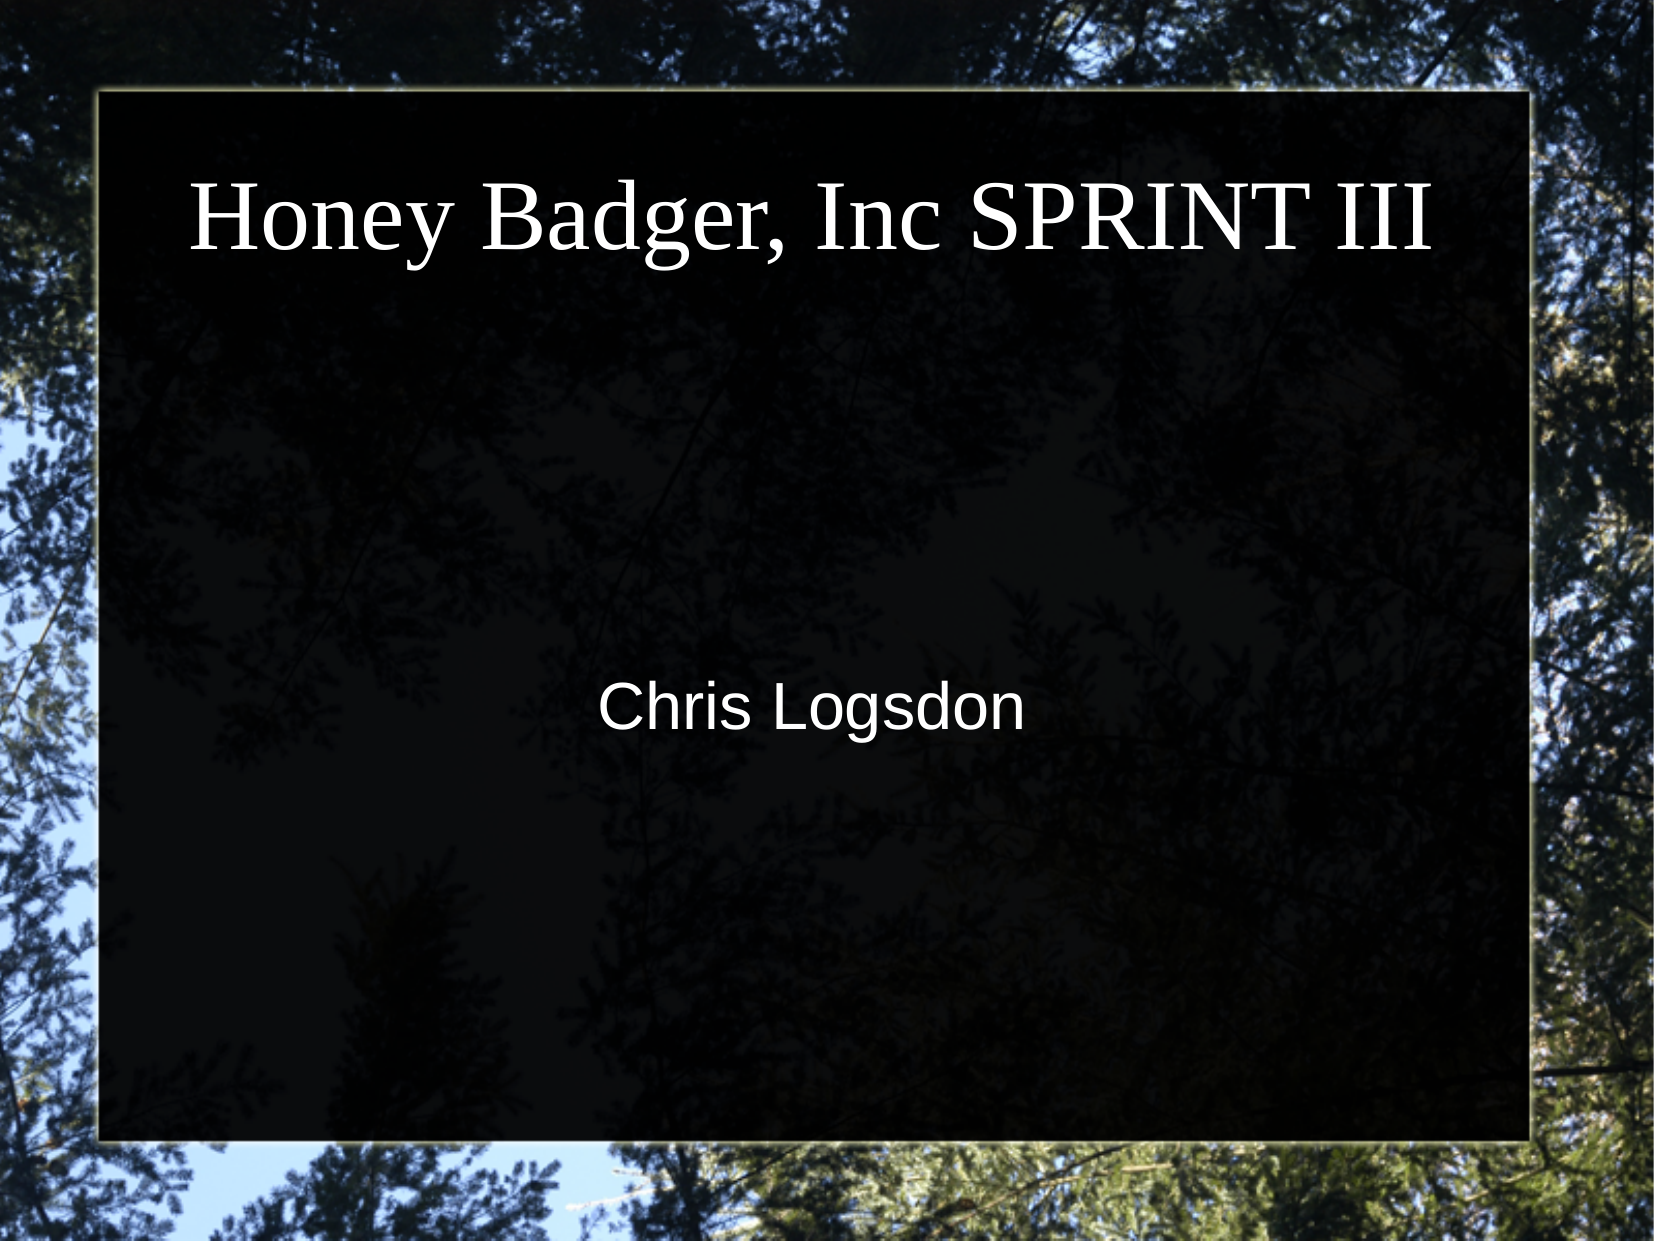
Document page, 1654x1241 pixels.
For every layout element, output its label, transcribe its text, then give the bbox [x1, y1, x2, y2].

subtitle Chris Logsdon [88, 290, 1536, 1123]
picture [0, 0, 1654, 1241]
title Honey Badger, Inc SPRINT III [88, 105, 1536, 290]
